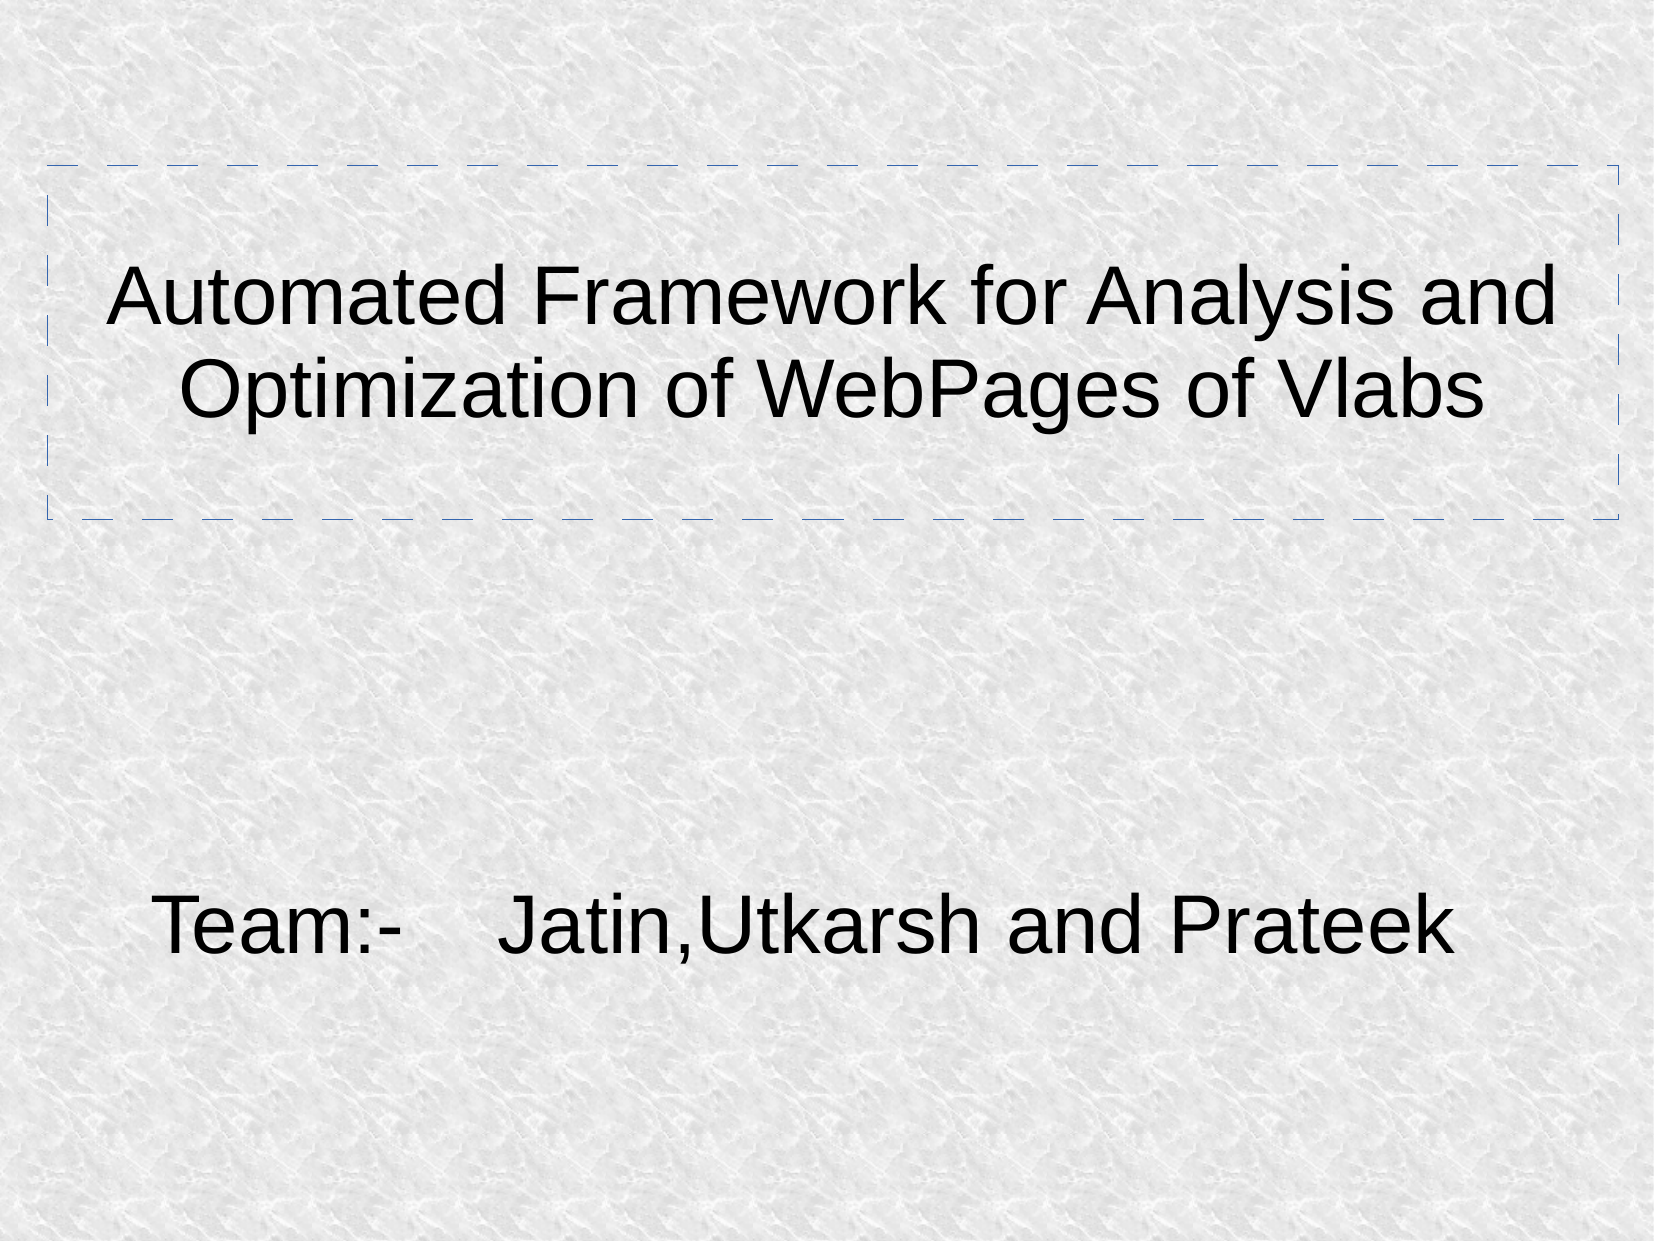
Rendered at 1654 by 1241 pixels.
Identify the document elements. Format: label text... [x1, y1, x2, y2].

subtitle Team:- Jatin,Utkarsh and Prateek [59, 472, 1548, 1192]
title Automated Framework for Analysis and Optimization of WebPages of Vlabs [47, 165, 1619, 520]
picture [0, 0, 1654, 1241]
